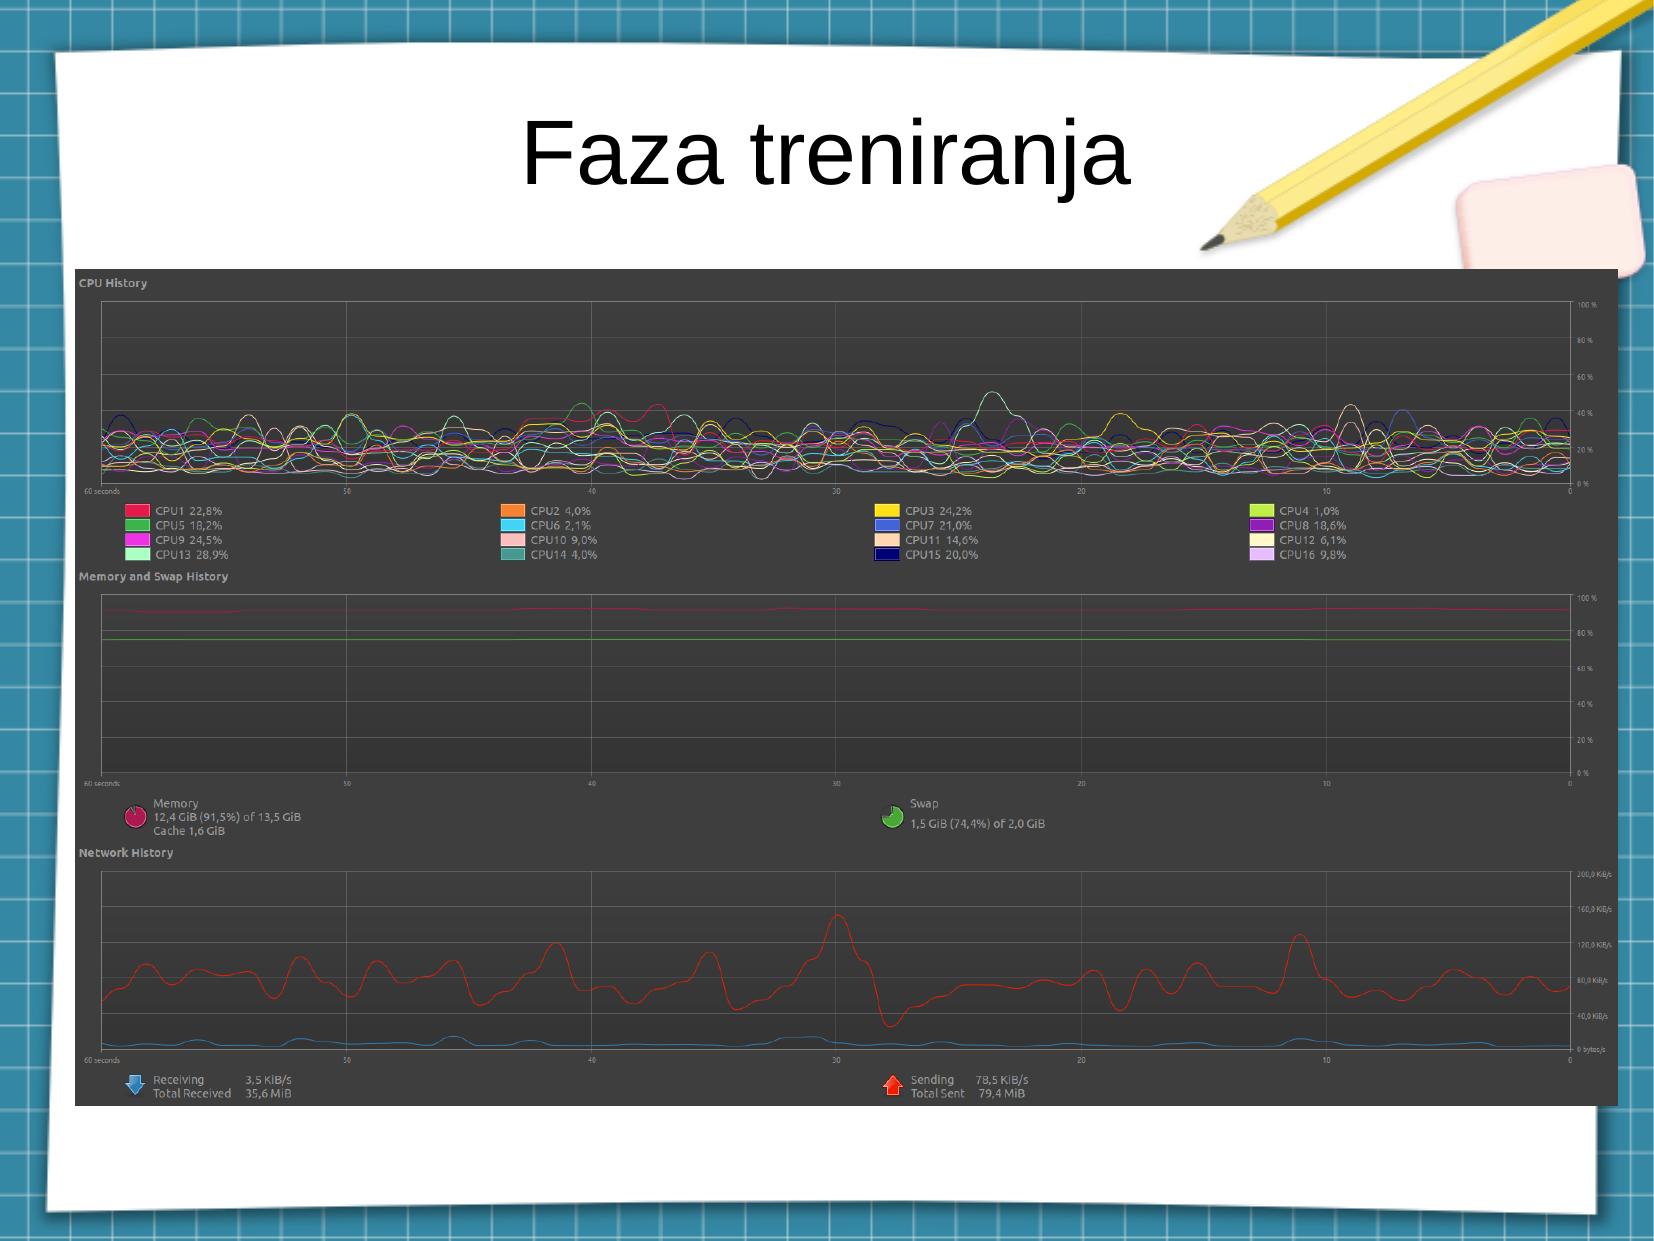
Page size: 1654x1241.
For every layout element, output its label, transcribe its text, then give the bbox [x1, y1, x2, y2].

picture [0, 0, 1654, 1241]
title Faza treniranja [82, 49, 1571, 257]
